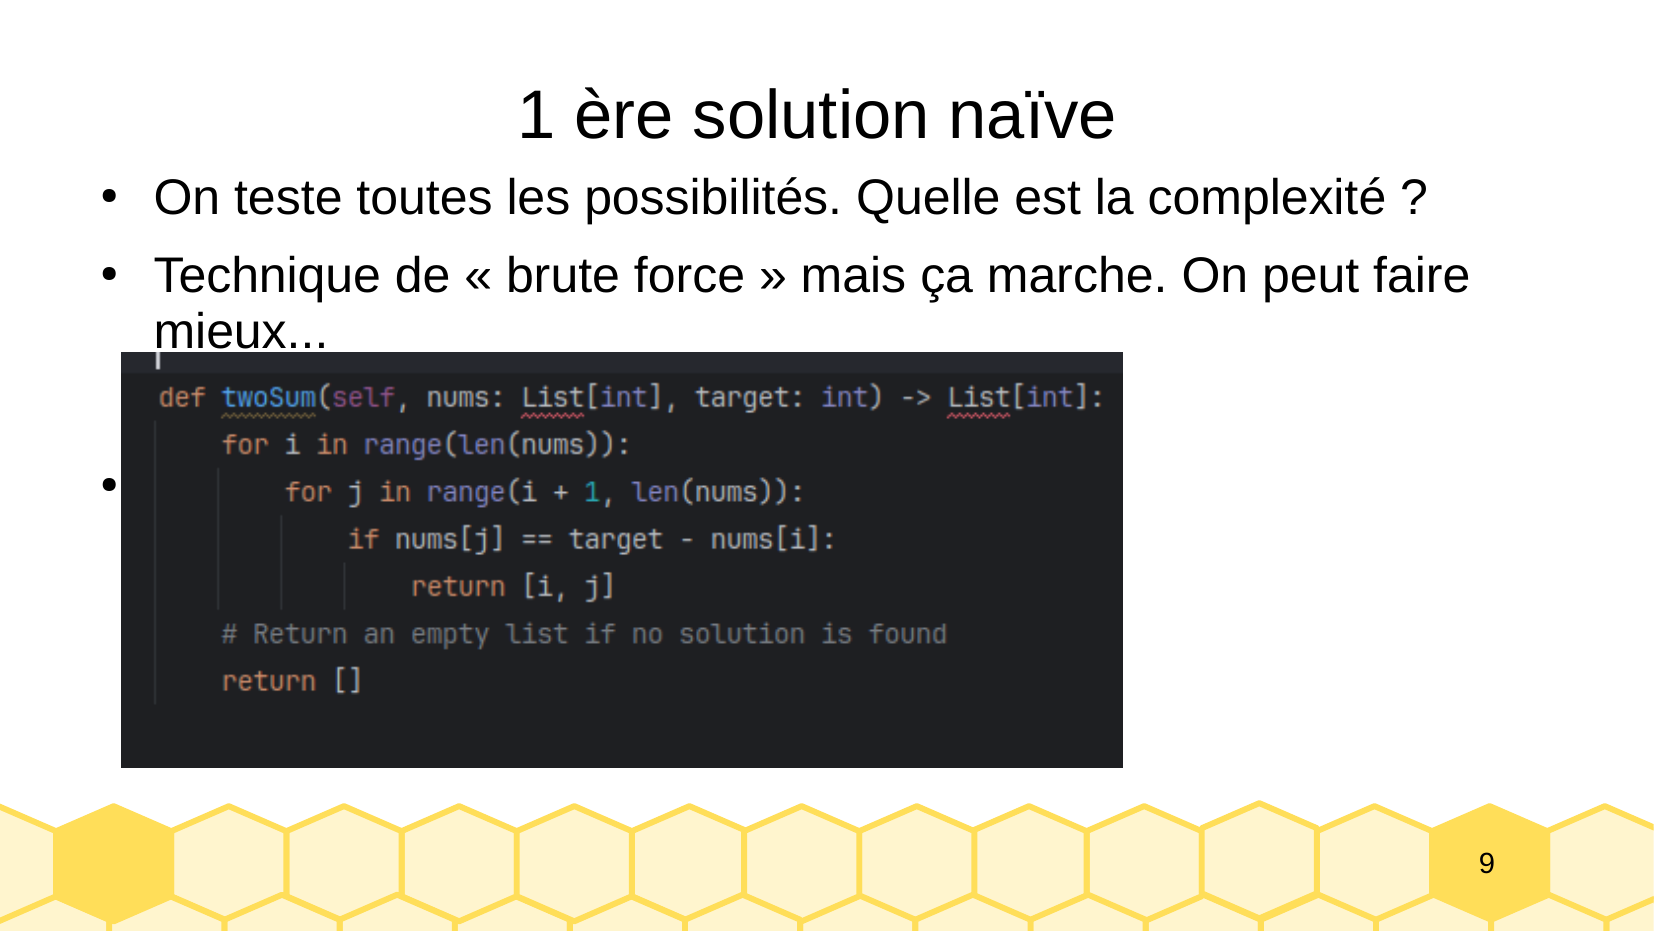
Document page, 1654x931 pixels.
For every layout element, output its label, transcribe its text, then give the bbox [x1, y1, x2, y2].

picture [121, 352, 1123, 768]
list On teste toutes les possibilités. Quelle est la complexité ? Technique de « brute force » mais ça marche. On peut faire mieux... [82, 169, 1571, 709]
title 1 ère solution naïve [82, 37, 1571, 169]
